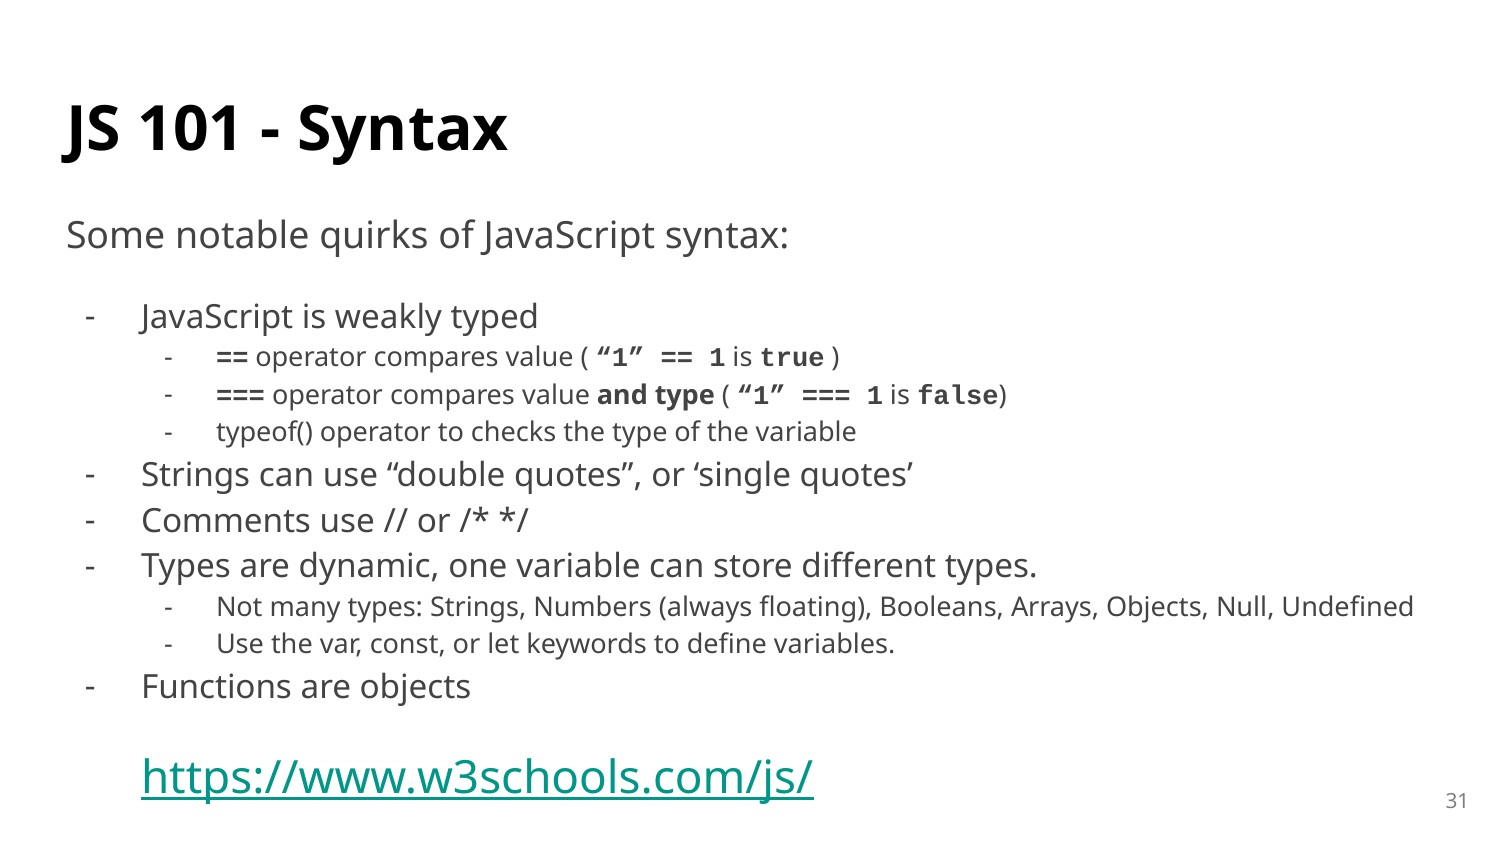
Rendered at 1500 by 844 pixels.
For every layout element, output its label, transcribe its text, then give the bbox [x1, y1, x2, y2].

list Some notable quirks of JavaScript syntax: JavaScript is weakly typed == operator compares value ( “1” == 1 is true ) === operator compares value and type ( “1” === 1 is false) typeof() operator to checks the type of the variable Strings can use “double quotes”, or ‘single quotes’ Comments use // or /* */ Types are dynamic, one variable can store different types. Not many types: Strings, Numbers (always floating), Booleans, Arrays, Objects, Null, Undefined Use the var, const, or let keywords to define variables. Functions are objects https://www.w3schools.com/js/ [51, 189, 1449, 794]
slide_number <number> [1394, 769, 1484, 834]
title JS 101 - Syntax [51, 72, 1449, 176]
